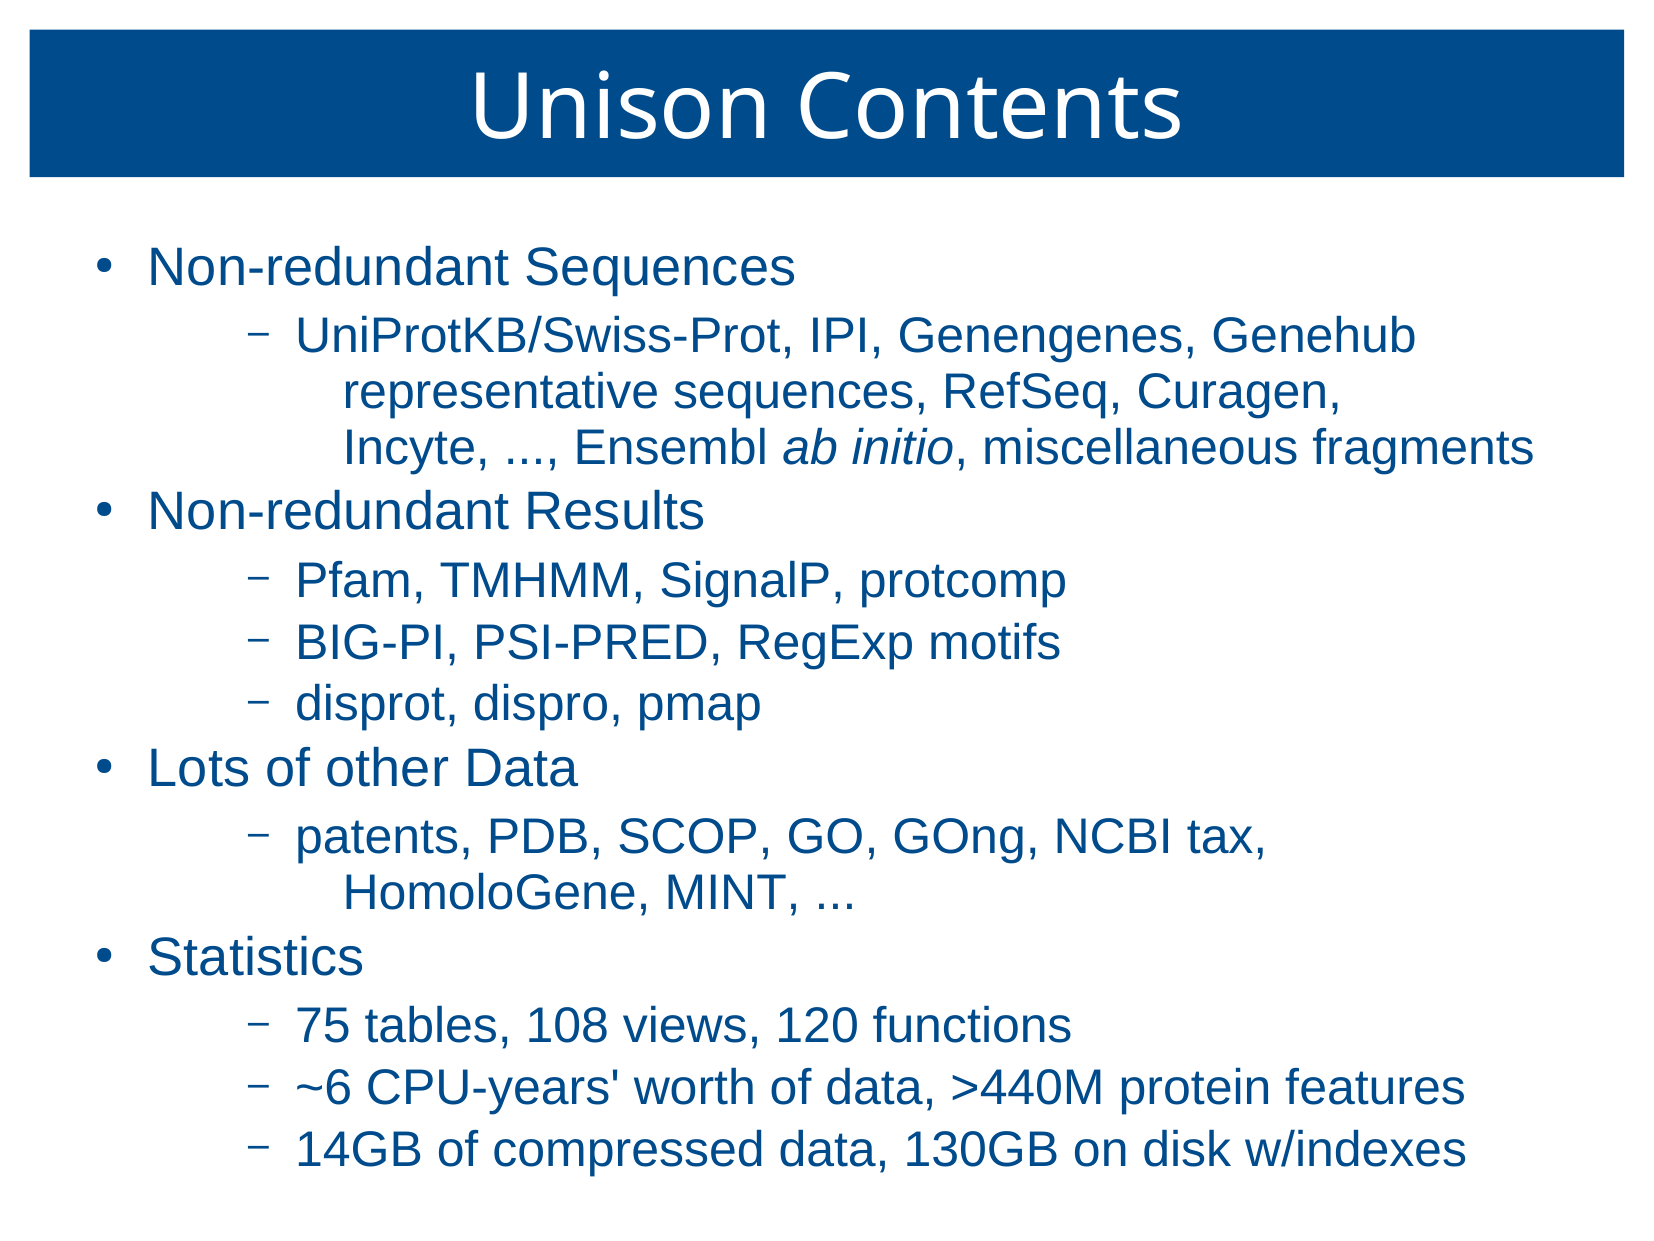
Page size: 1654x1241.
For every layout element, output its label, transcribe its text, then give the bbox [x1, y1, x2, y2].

list Non-redundant Sequences UniProtKB/Swiss-Prot, IPI, Genengenes, Genehub representative sequences, RefSeq, Curagen, Incyte, ..., Ensembl ab initio, miscellaneous fragments Non-redundant Results Pfam, TMHMM, SignalP, protcomp BIG-PI, PSI-PRED, RegExp motifs disprot, dispro, pmap Lots of other Data patents, PDB, SCOP, GO, GOng, NCBI tax, HomoloGene, MINT, ... Statistics 75 tables, 108 views, 120 functions ~6 CPU-years' worth of data, >440M protein features 14GB of compressed data, 130GB on disk w/indexes [59, 236, 1565, 1177]
title Unison Contents [29, 29, 1625, 178]
